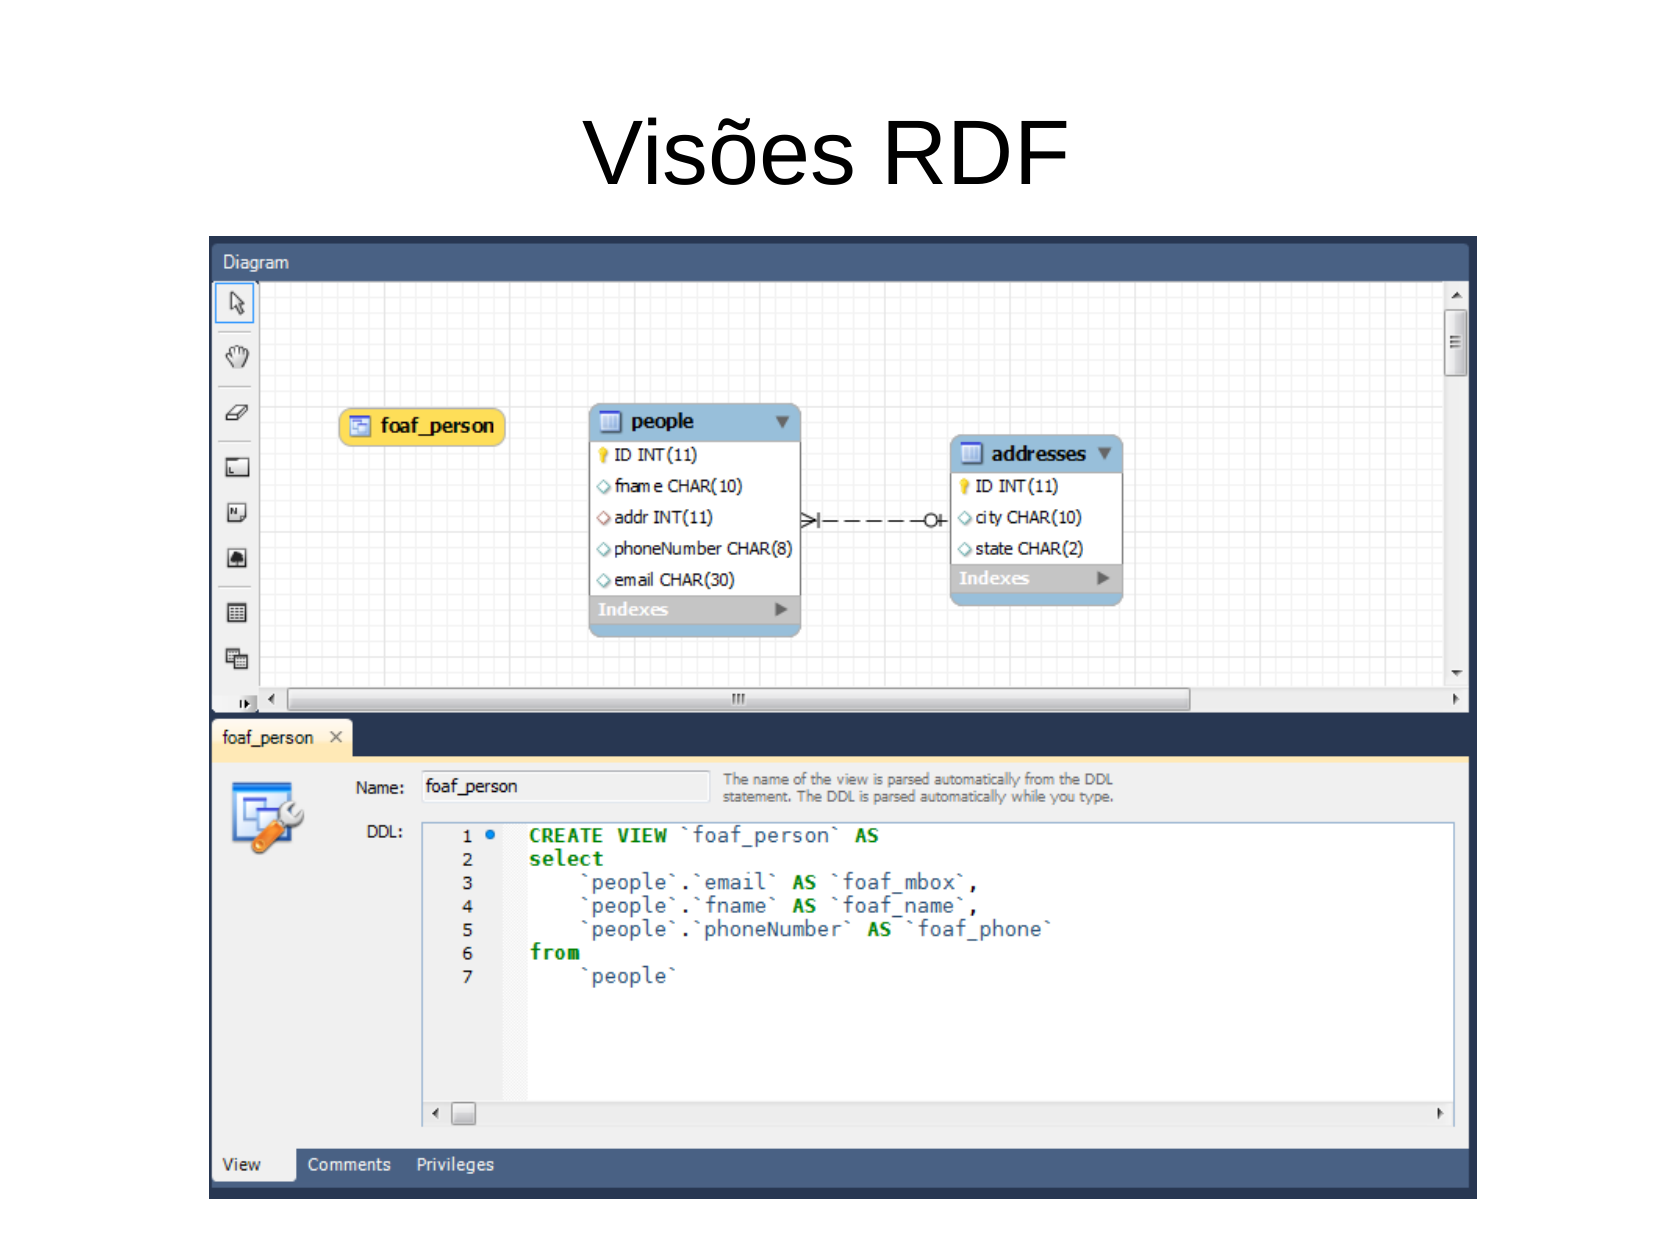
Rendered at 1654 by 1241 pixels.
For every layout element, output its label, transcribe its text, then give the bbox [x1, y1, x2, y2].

title Visões RDF [82, 49, 1571, 257]
picture [209, 236, 1477, 1199]
